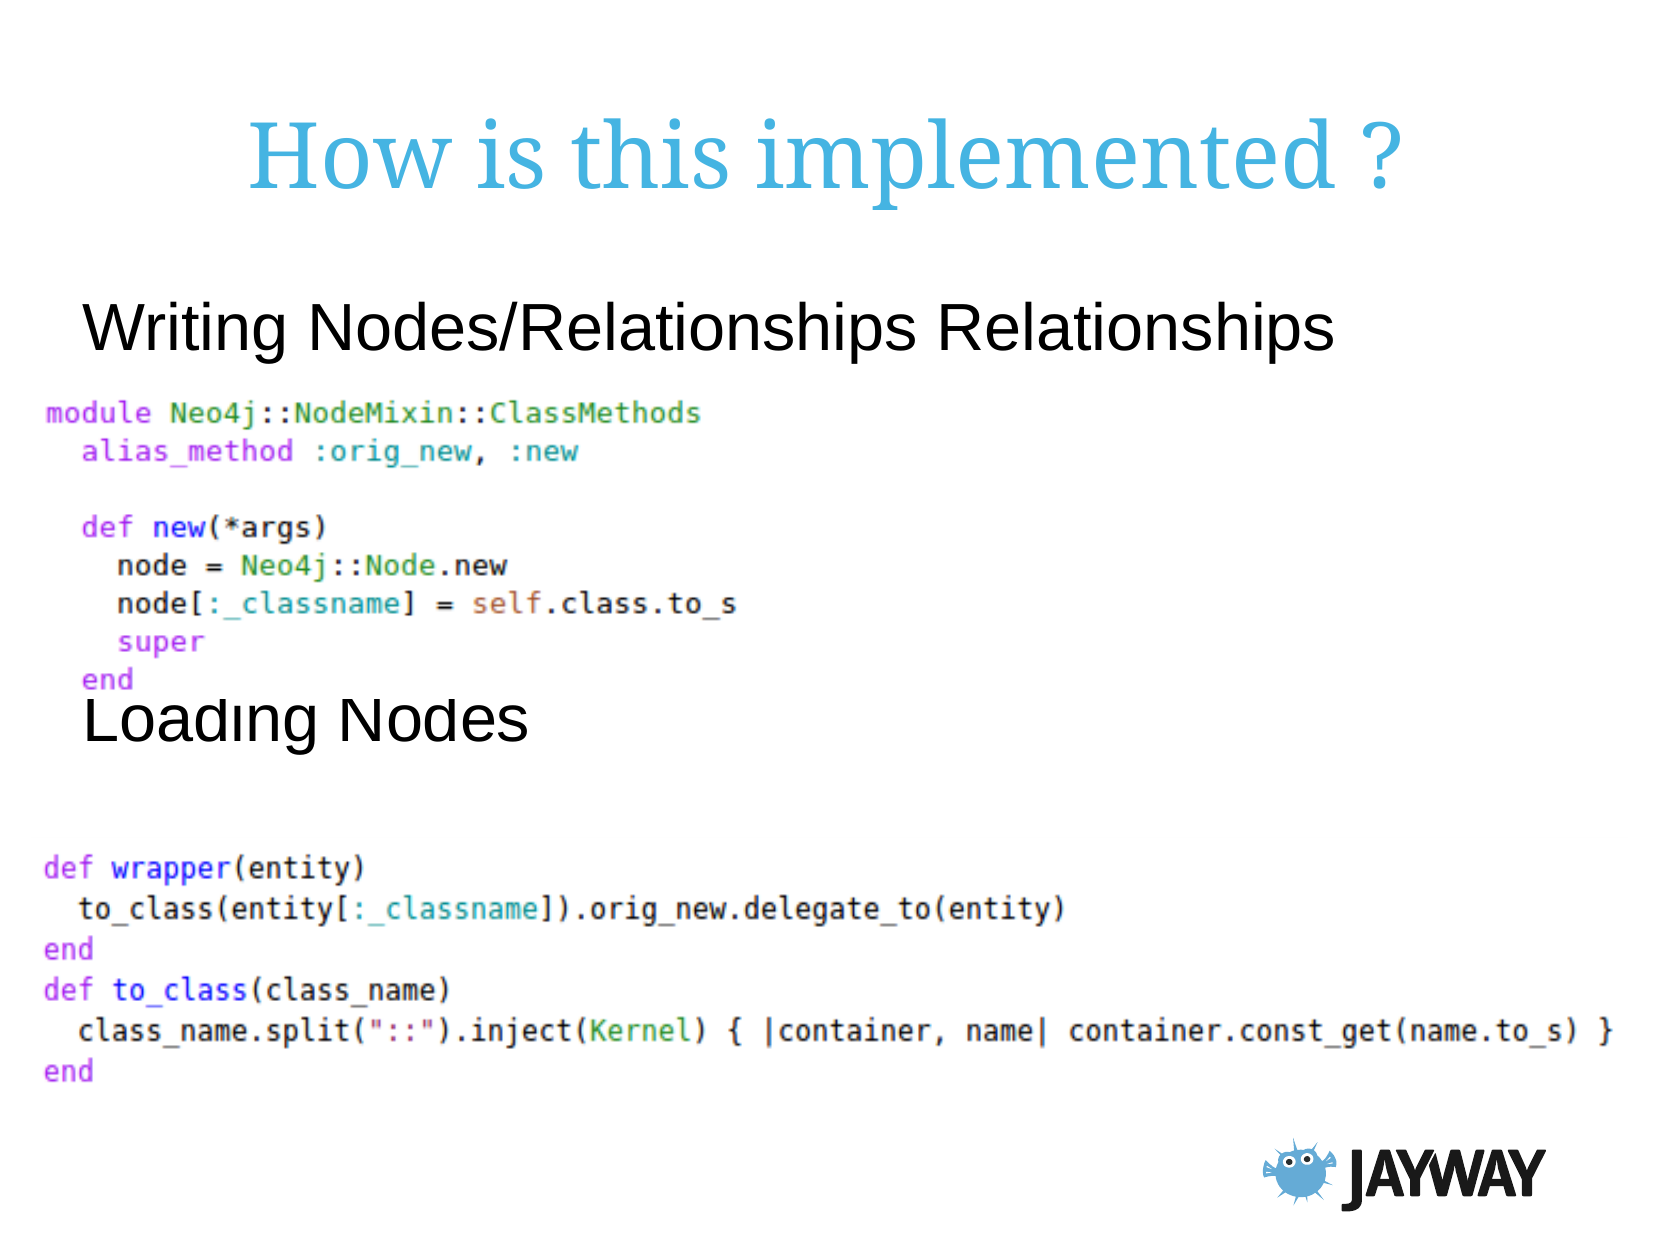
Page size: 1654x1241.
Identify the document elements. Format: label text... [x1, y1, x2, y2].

picture [33, 392, 845, 699]
list Writing Nodes/Relationships Relationships Loading Nodes [82, 290, 1571, 836]
title How is this implemented ? [82, 49, 1571, 257]
picture [31, 836, 1628, 1111]
